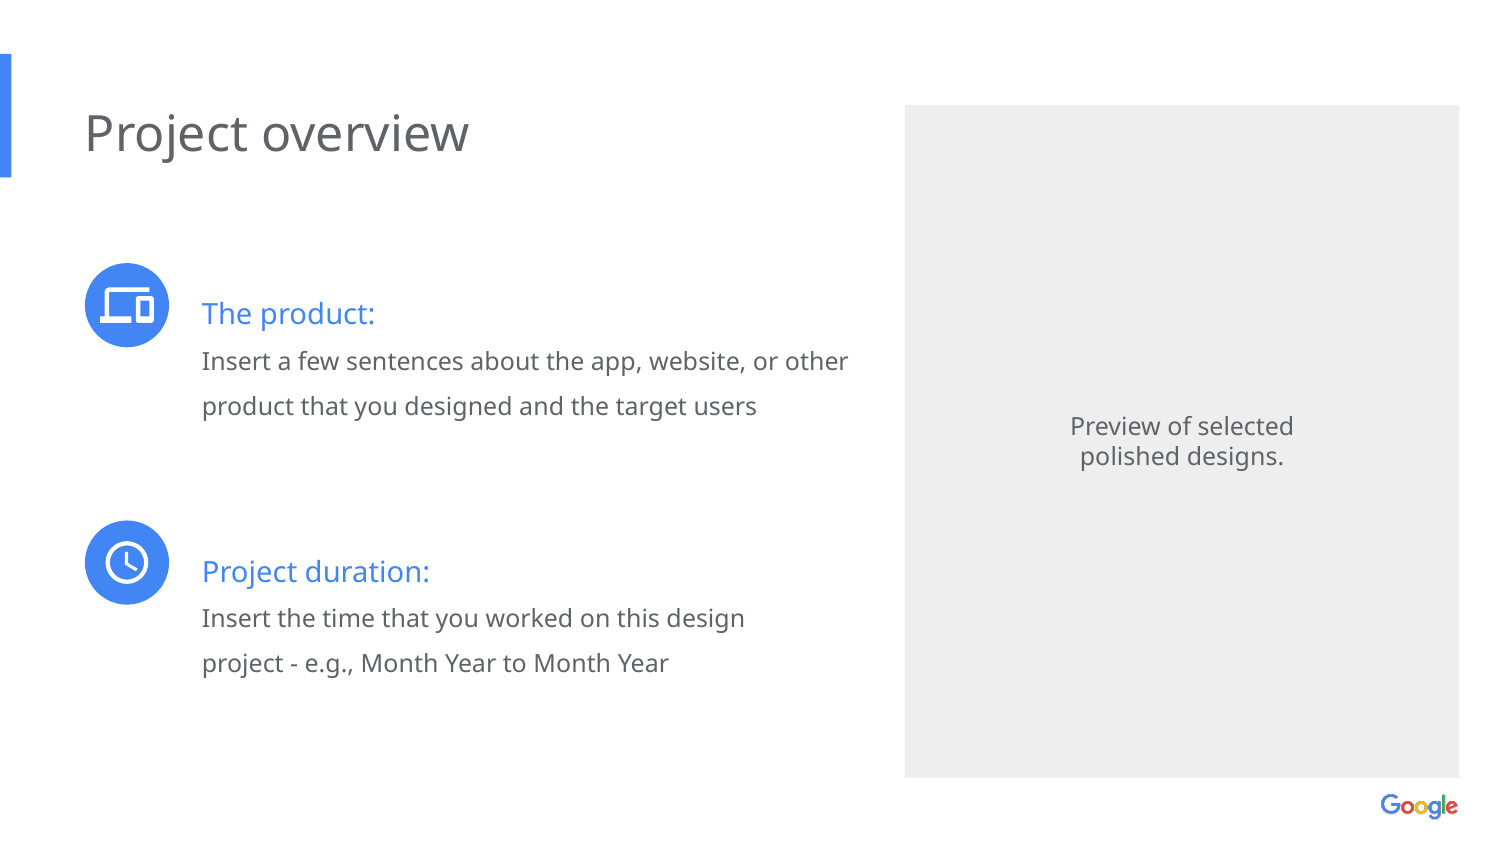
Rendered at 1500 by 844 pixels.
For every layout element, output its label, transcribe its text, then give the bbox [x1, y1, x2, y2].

text_box [904, 104, 1460, 778]
text_box Project overview [84, 85, 1095, 177]
text_box Project duration: Insert the time that you worked on this design project - e.g., Month Year to Month Year [201, 520, 768, 693]
text_box [84, 520, 170, 605]
picture [1381, 794, 1458, 820]
text_box [84, 263, 170, 348]
text_box The product: Insert a few sentences about the app, website, or other product that you designed and the target users [201, 263, 873, 436]
text_box Preview of selected polished designs. [1033, 395, 1331, 486]
